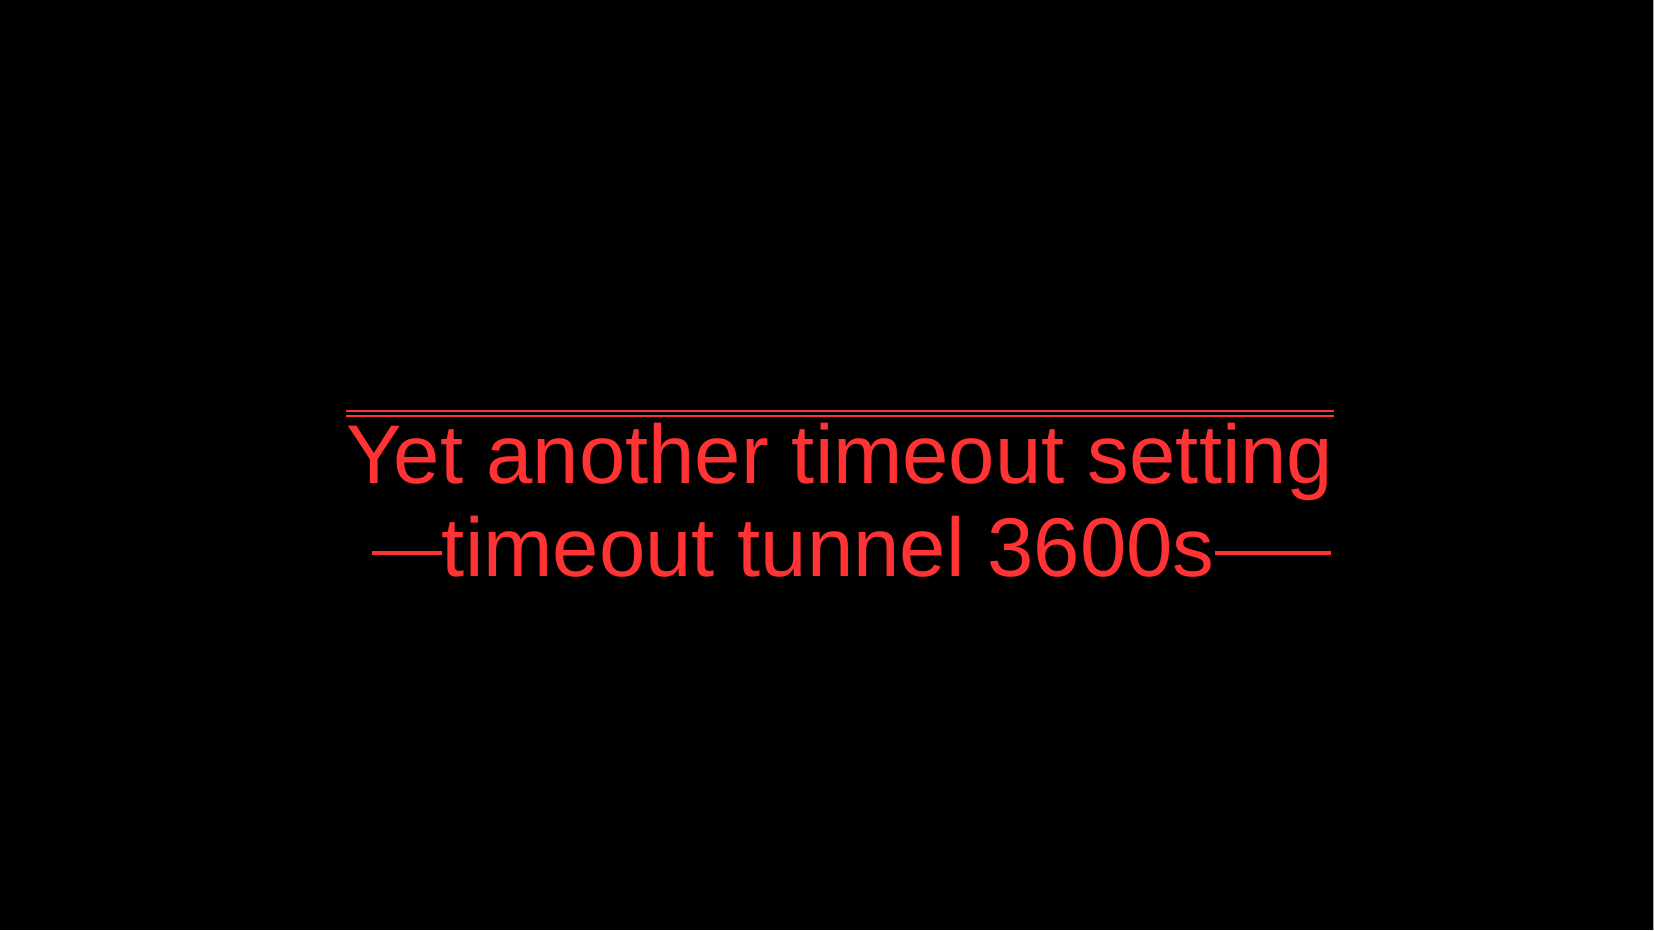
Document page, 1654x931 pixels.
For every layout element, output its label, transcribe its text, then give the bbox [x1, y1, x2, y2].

text_box Yet another timeout setting timeout tunnel 3600s [165, 401, 1516, 777]
